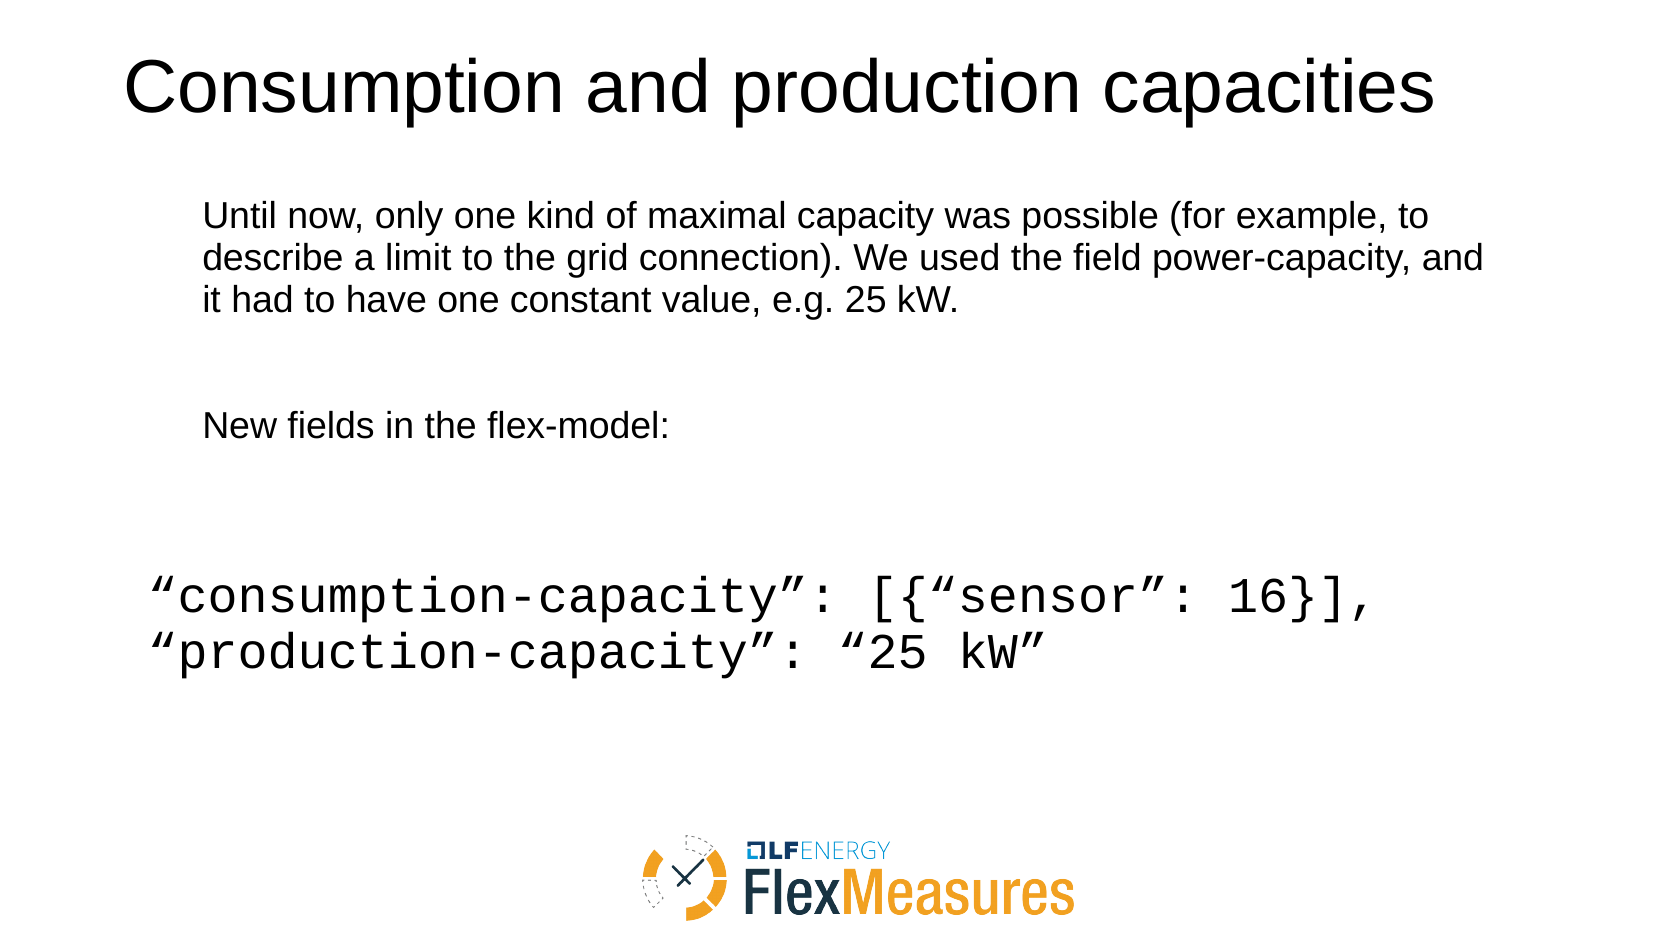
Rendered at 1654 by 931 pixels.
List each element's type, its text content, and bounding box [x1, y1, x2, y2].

text_box “consumption-capacity”: [{“sensor”: 16}], “production-capacity”: “25 kW” [132, 487, 1538, 749]
picture [642, 835, 1074, 921]
text_box Consumption and production capacities [37, 37, 1576, 221]
text_box Until now, only one kind of maximal capacity was possible (for example, to describe a limit to the grid connection). We used the field power-capacity, and it had to have one constant value, e.g. 25 kW. New fields in the flex-model: [187, 187, 1501, 455]
